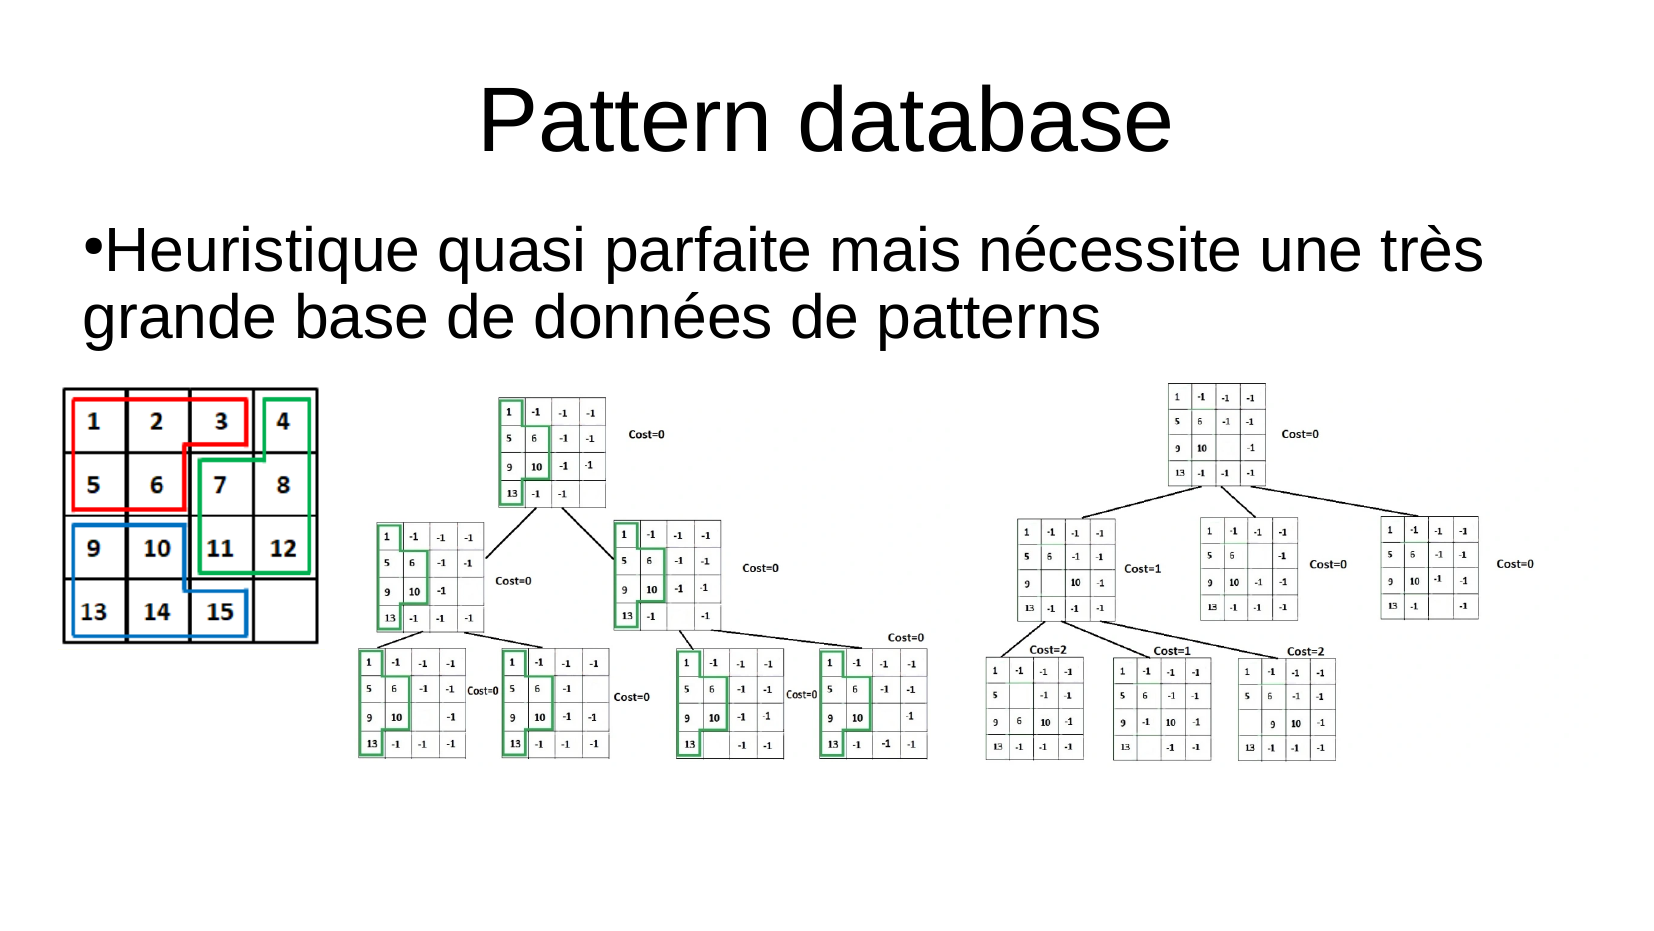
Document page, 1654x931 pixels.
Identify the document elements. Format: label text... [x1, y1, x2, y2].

picture [58, 382, 325, 650]
picture [354, 394, 964, 768]
list Heuristique quasi parfaite mais nécessite une très grande base de données de patterns [82, 217, 1571, 355]
picture [974, 383, 1603, 769]
title Pattern database [82, 37, 1571, 193]
